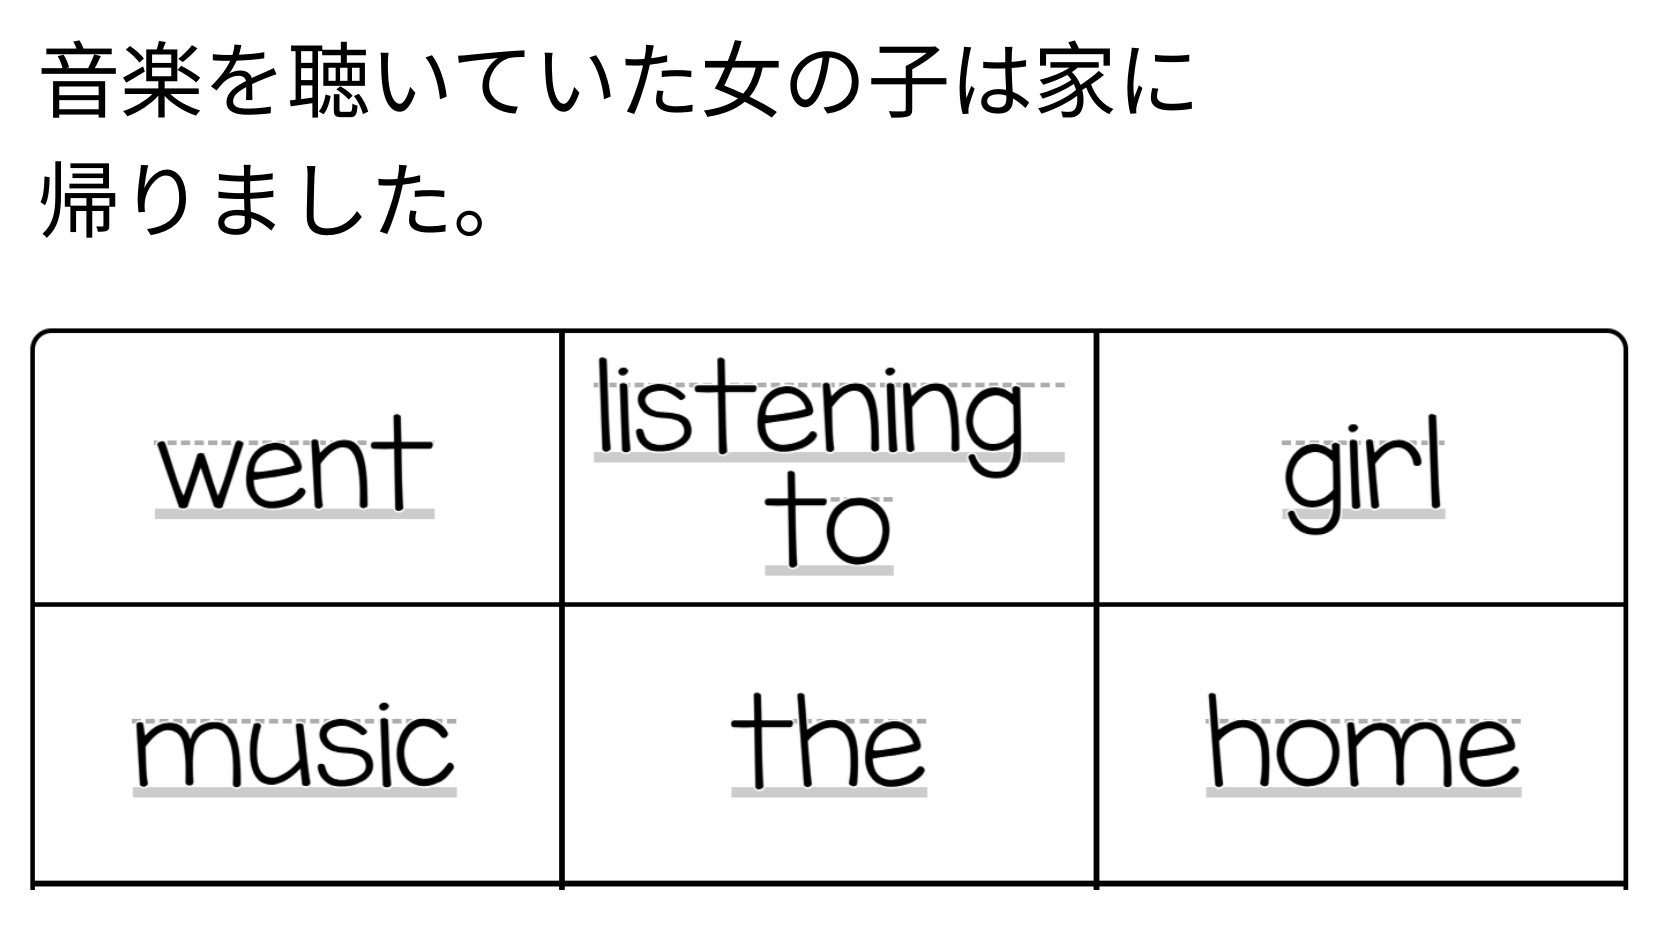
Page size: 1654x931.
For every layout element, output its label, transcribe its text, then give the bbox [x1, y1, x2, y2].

picture [20, 325, 1634, 890]
title 音楽を聴いていた女の子は家に 帰りました。 [37, 19, 1613, 252]
